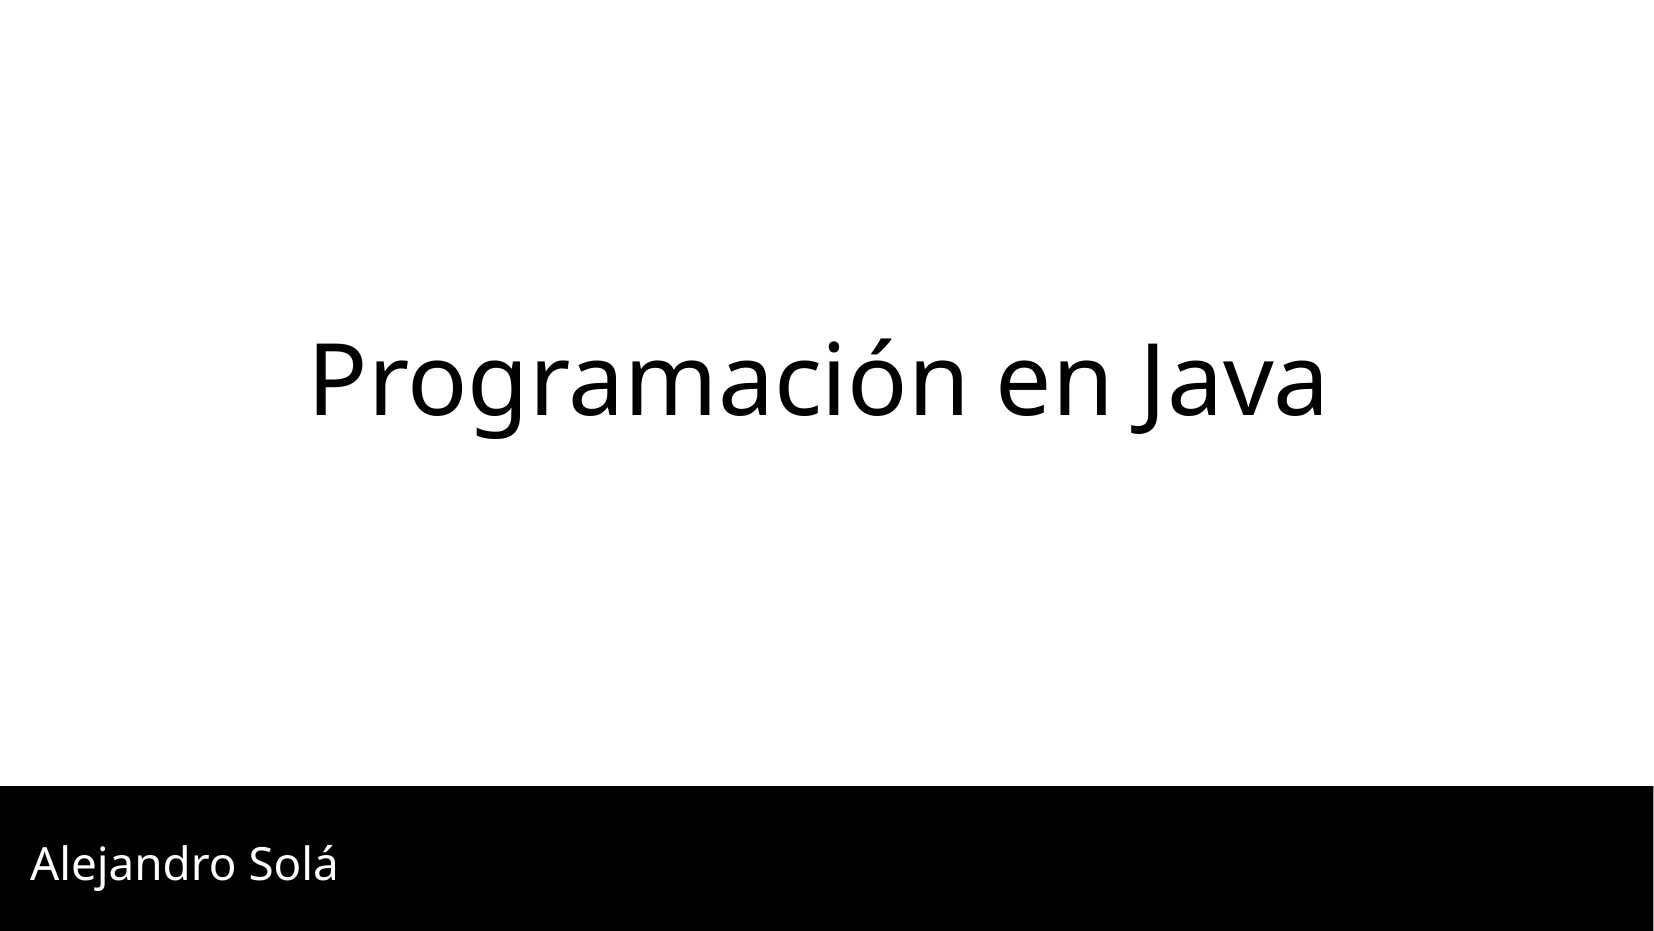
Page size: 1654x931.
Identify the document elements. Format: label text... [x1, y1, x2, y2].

title Programación en Java [69, 294, 1570, 446]
text_box Alejandro Solá [0, 750, 1500, 901]
text_box [0, 787, 1654, 931]
